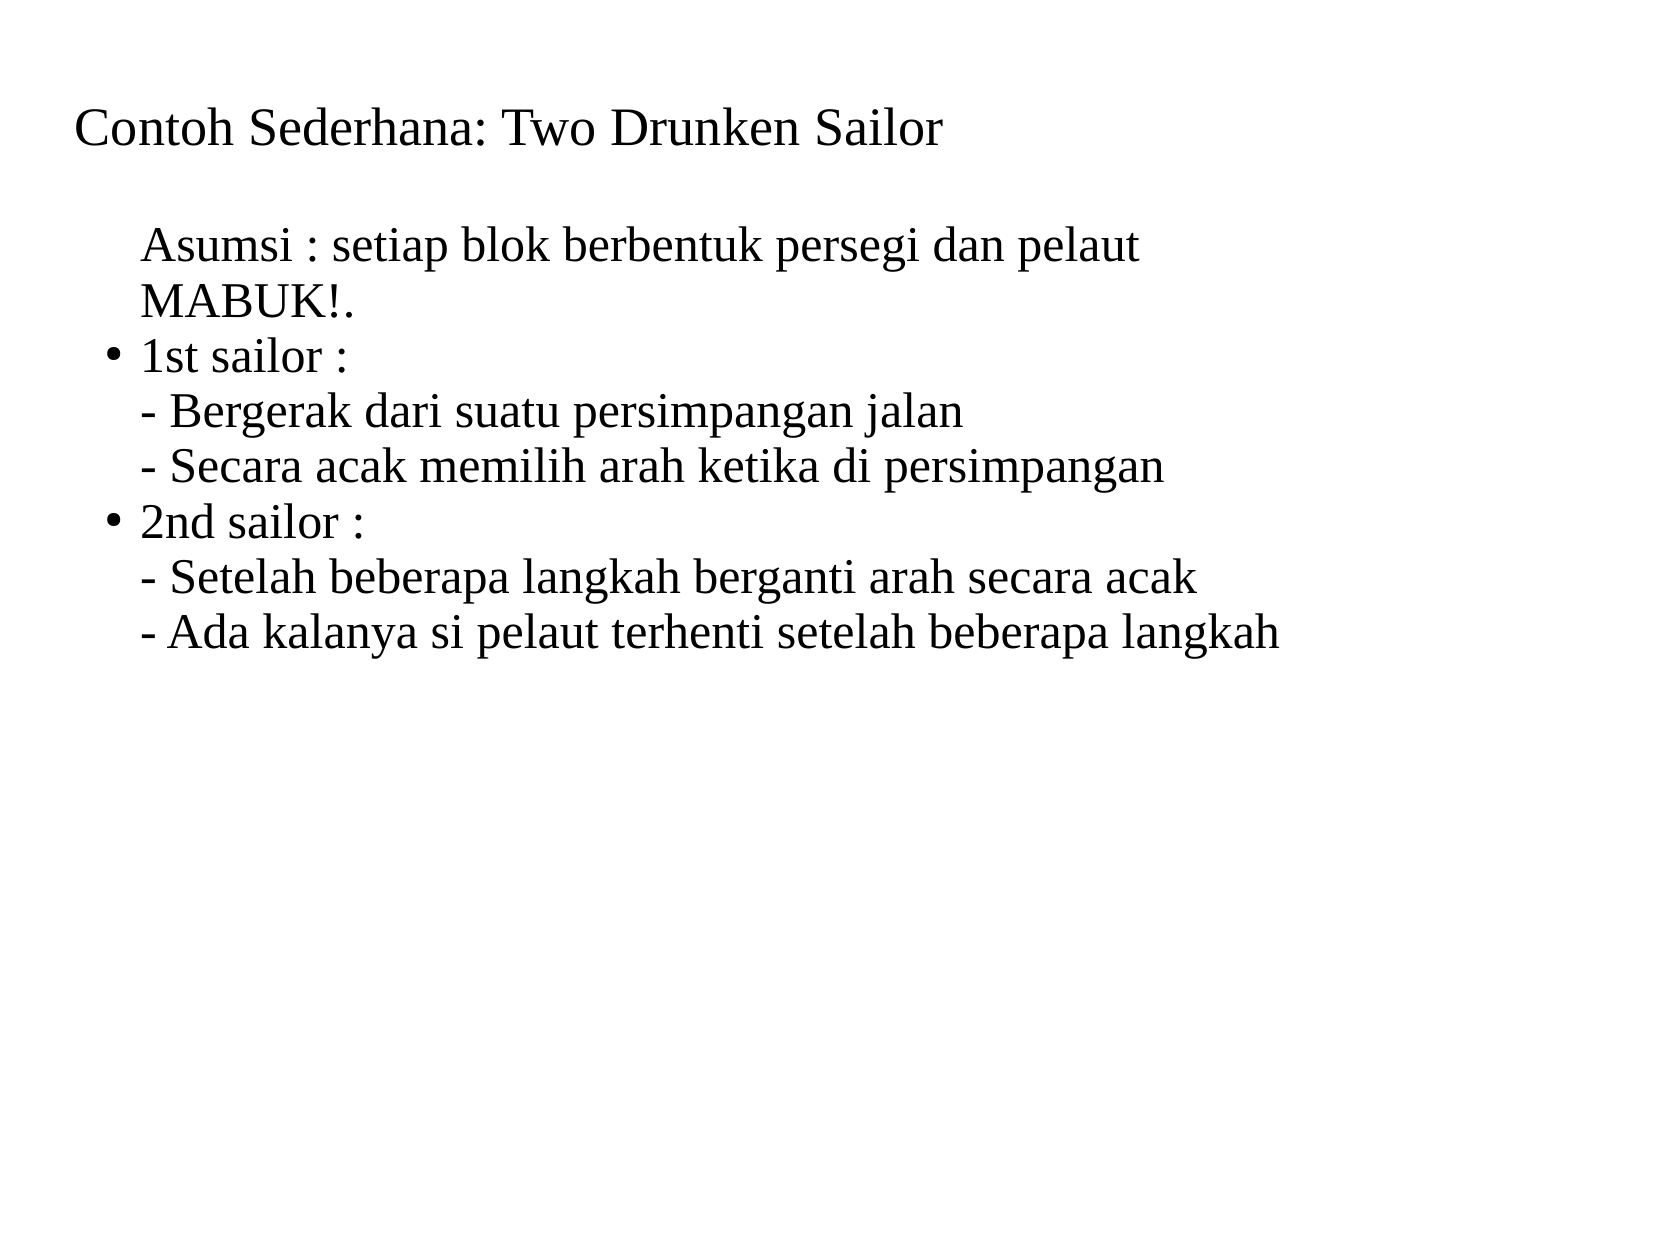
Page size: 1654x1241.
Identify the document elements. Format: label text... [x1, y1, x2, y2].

text_box Asumsi : setiap blok berbentuk persegi dan pelaut MABUK!. 1st sailor : - Bergerak dari suatu persimpangan jalan - Secara acak memilih arah ketika di persimpangan 2nd sailor : - Setelah beberapa langkah berganti arah secara acak - Ada kalanya si pelaut terhenti setelah beberapa langkah [90, 210, 1336, 668]
text_box Contoh Sederhana: Two Drunken Sailor [60, 90, 1501, 166]
